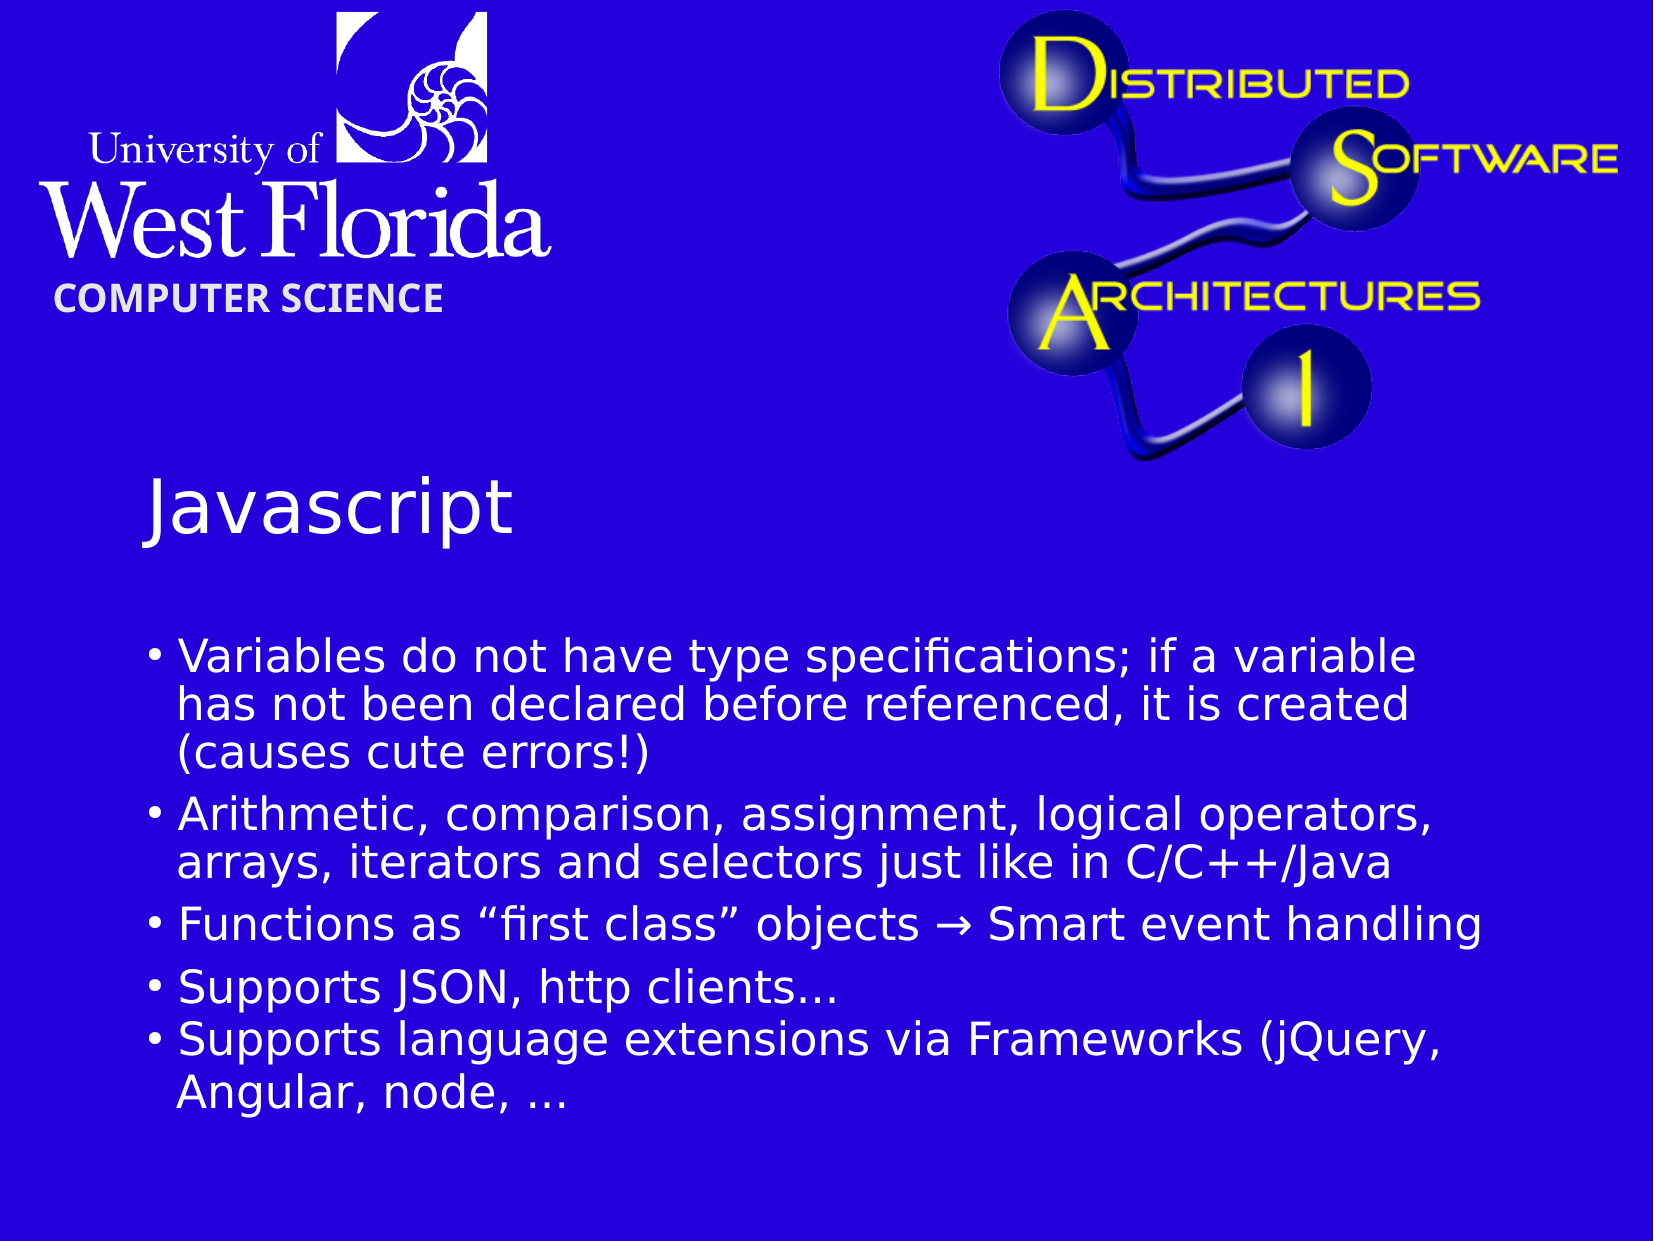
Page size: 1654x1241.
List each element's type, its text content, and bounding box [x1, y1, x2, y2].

picture [37, 0, 559, 262]
picture [910, 0, 1653, 506]
text_box COMPUTER SCIENCE [37, 262, 563, 325]
text_box Javascript Variables do not have type specifications; if a variable has not been declared before referenced, it is created (causes cute errors!) Arithmetic, comparison, assignment, logical operators, arrays, iterators and selectors just like in C/C++/Java Functions as “first class” objects → Smart event handling Supports JSON, http clients... Supports language extensions via Frameworks (jQuery, Angular, node, ... [132, 457, 1501, 1181]
